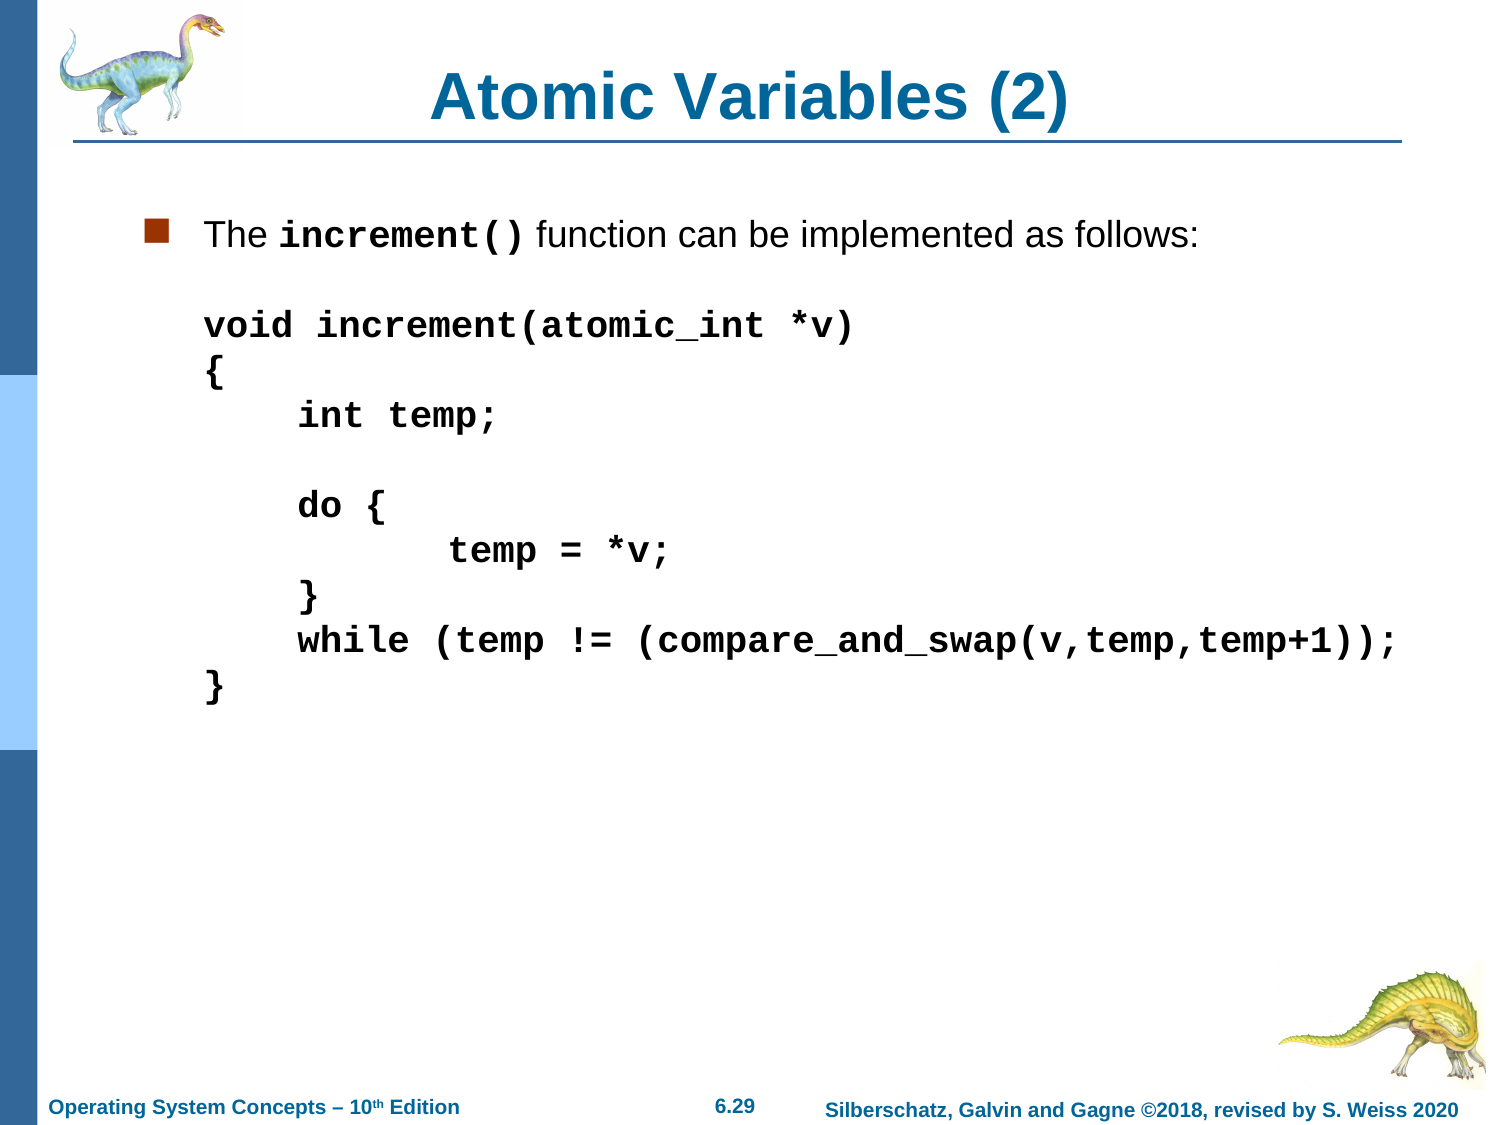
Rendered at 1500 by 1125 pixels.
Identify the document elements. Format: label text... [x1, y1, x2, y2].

title Atomic Variables (2) [75, 45, 1426, 141]
picture [46, 0, 243, 149]
list The increment() function can be implemented as follows: void increment(atomic_int *v) { int temp; do { temp = *v; } while (temp != (compare_and_swap(v,temp,temp+1)); } [132, 202, 1483, 1077]
picture [1275, 959, 1486, 1090]
